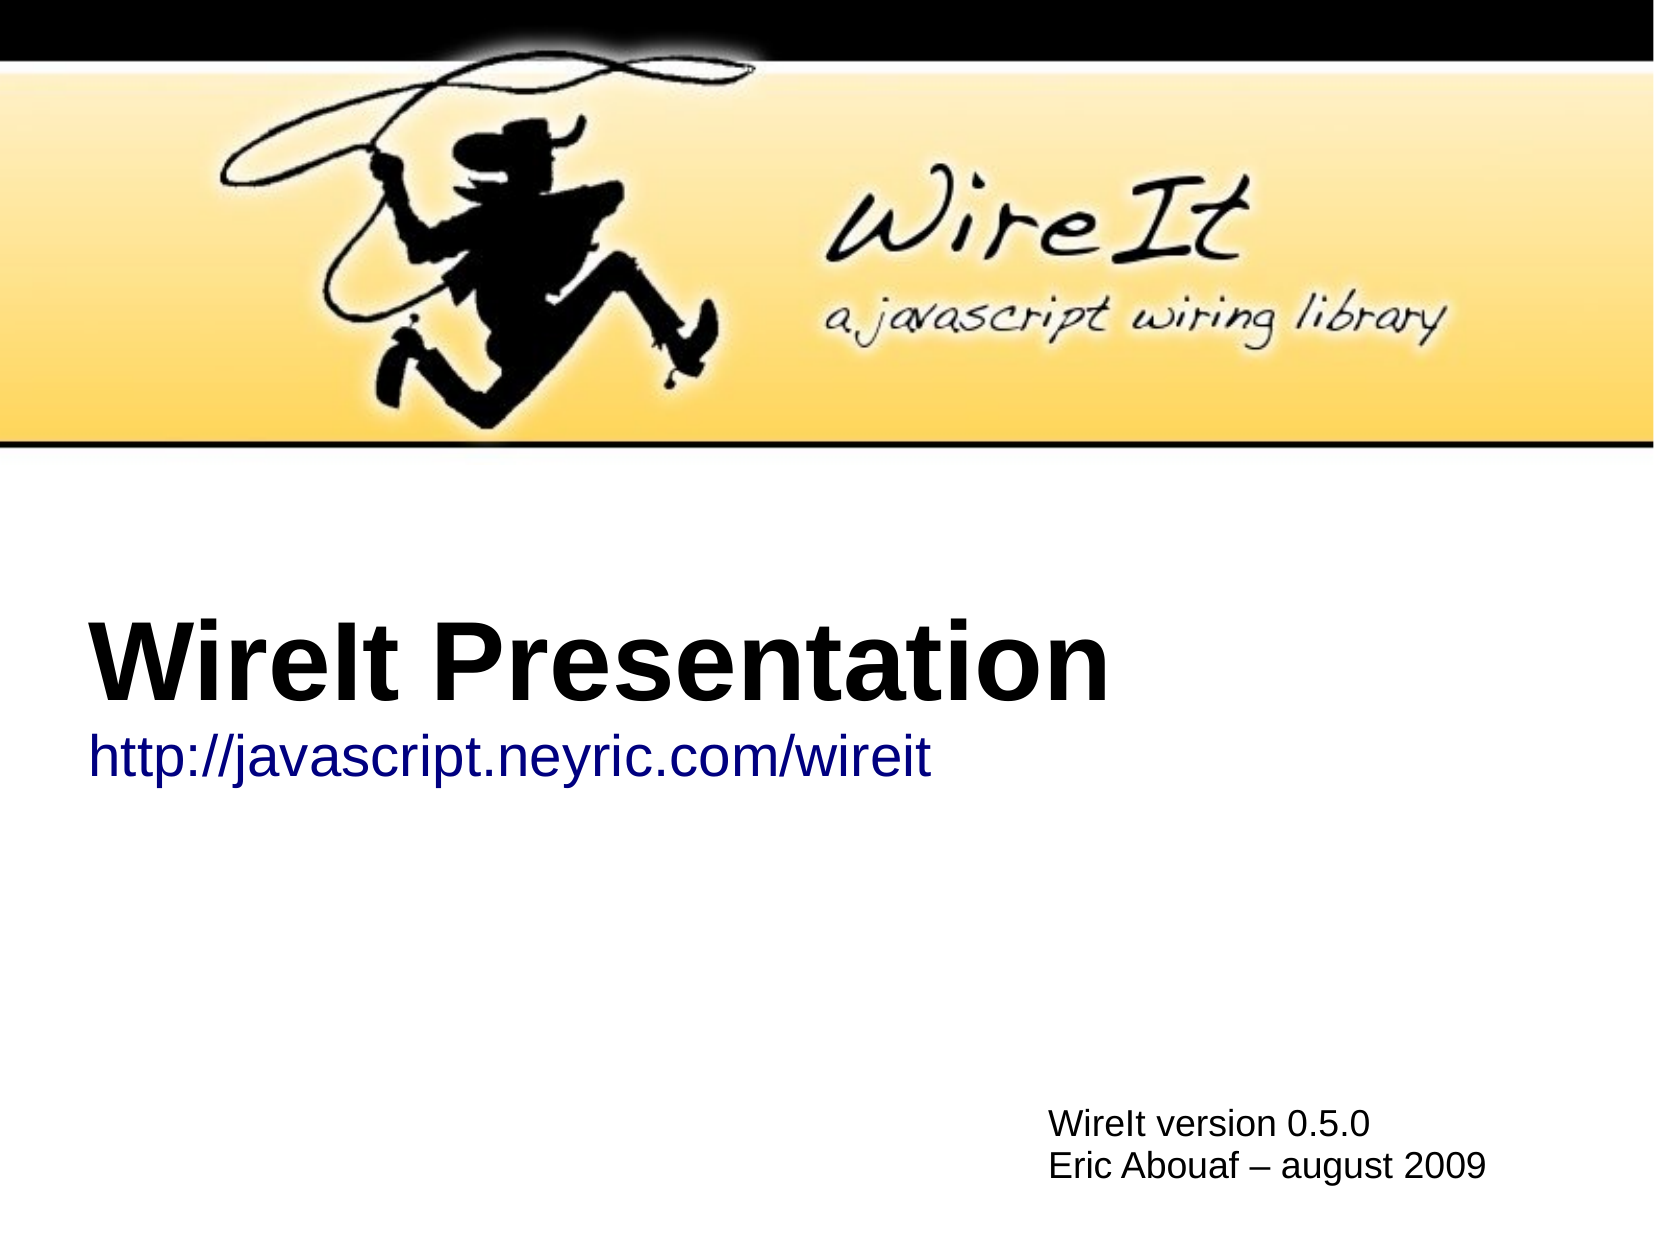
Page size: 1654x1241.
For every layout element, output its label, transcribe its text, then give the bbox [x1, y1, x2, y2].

text_box WireIt version 0.5.0 Eric Abouaf – august 2009 [1033, 1094, 1625, 1194]
title WireIt Presentation http://javascript.neyric.com/wireit [88, 561, 1270, 827]
picture [0, 0, 1654, 465]
